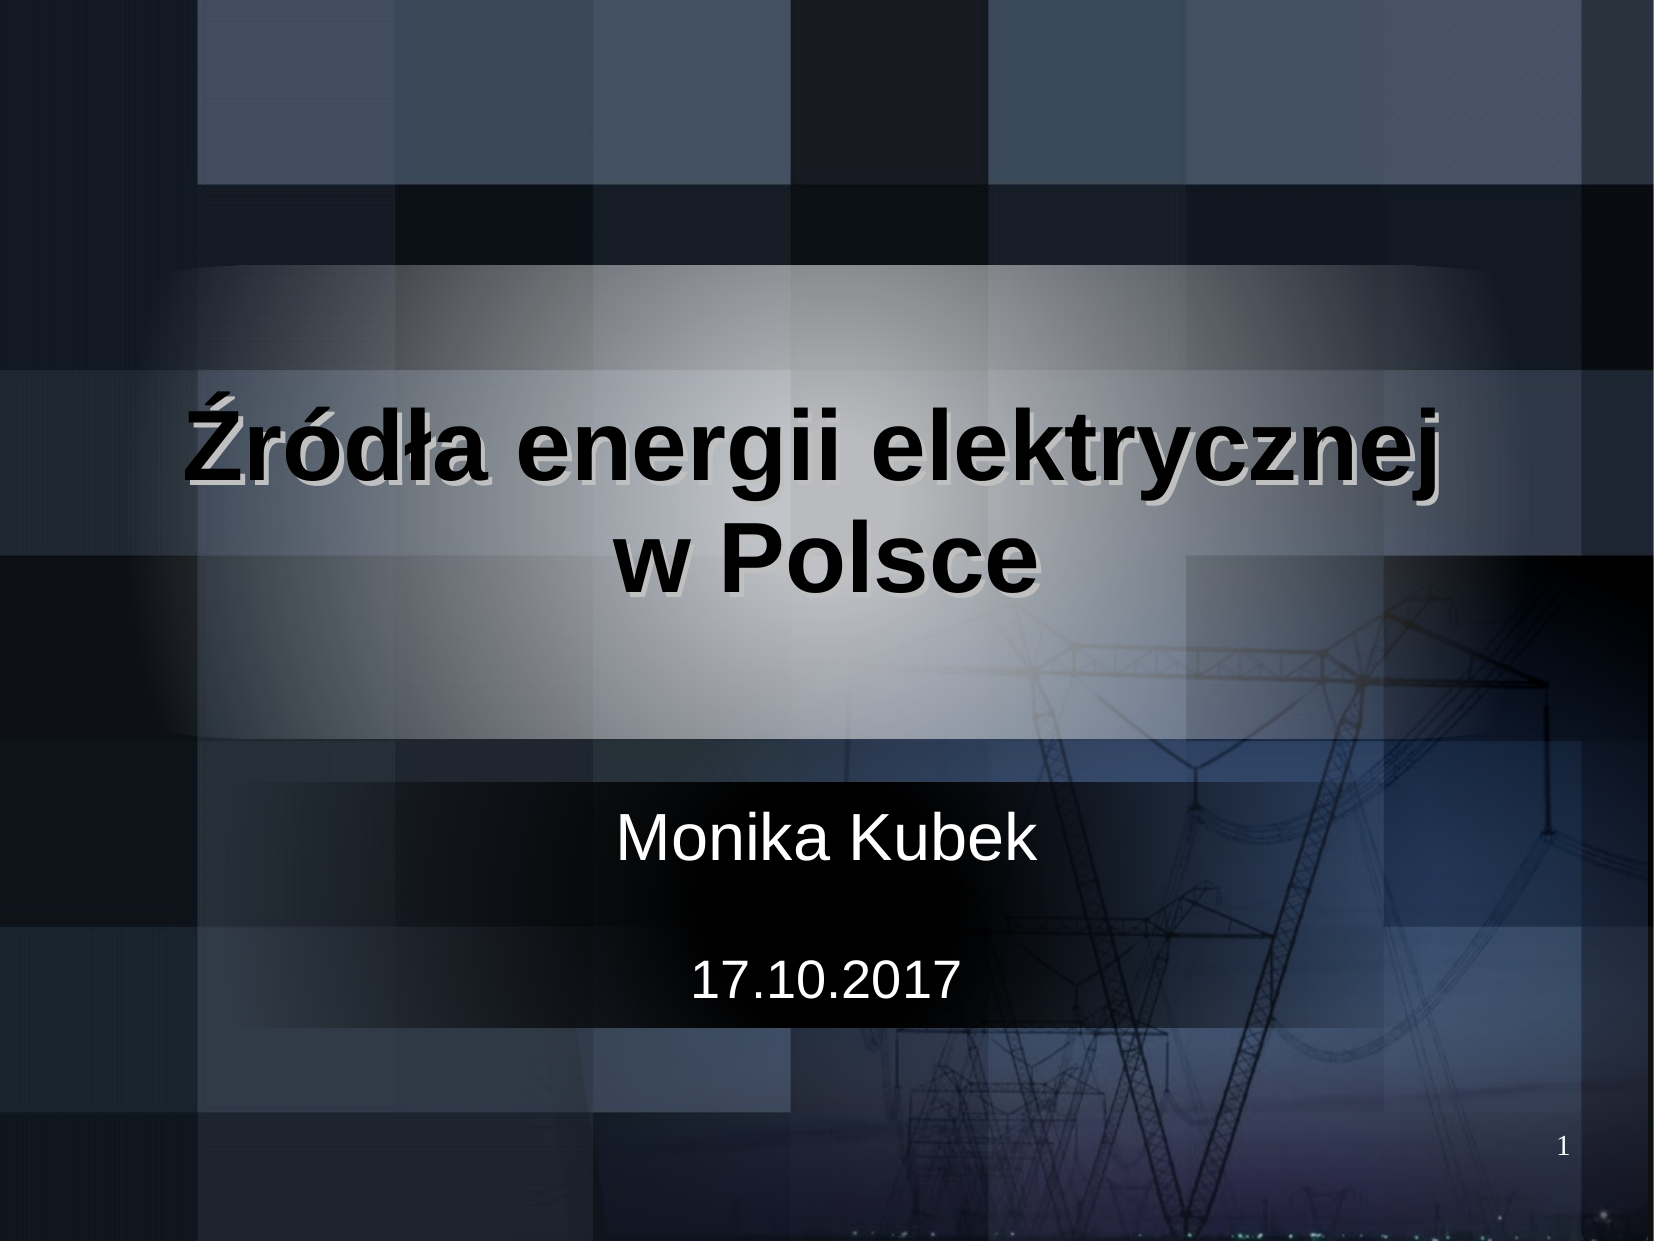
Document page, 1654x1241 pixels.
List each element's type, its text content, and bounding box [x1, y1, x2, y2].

picture [0, 0, 1654, 1241]
subtitle Monika Kubek 17.10.2017 [82, 782, 1571, 1028]
text_box Źródła energii elektrycznej w Polsce [76, 265, 1577, 739]
